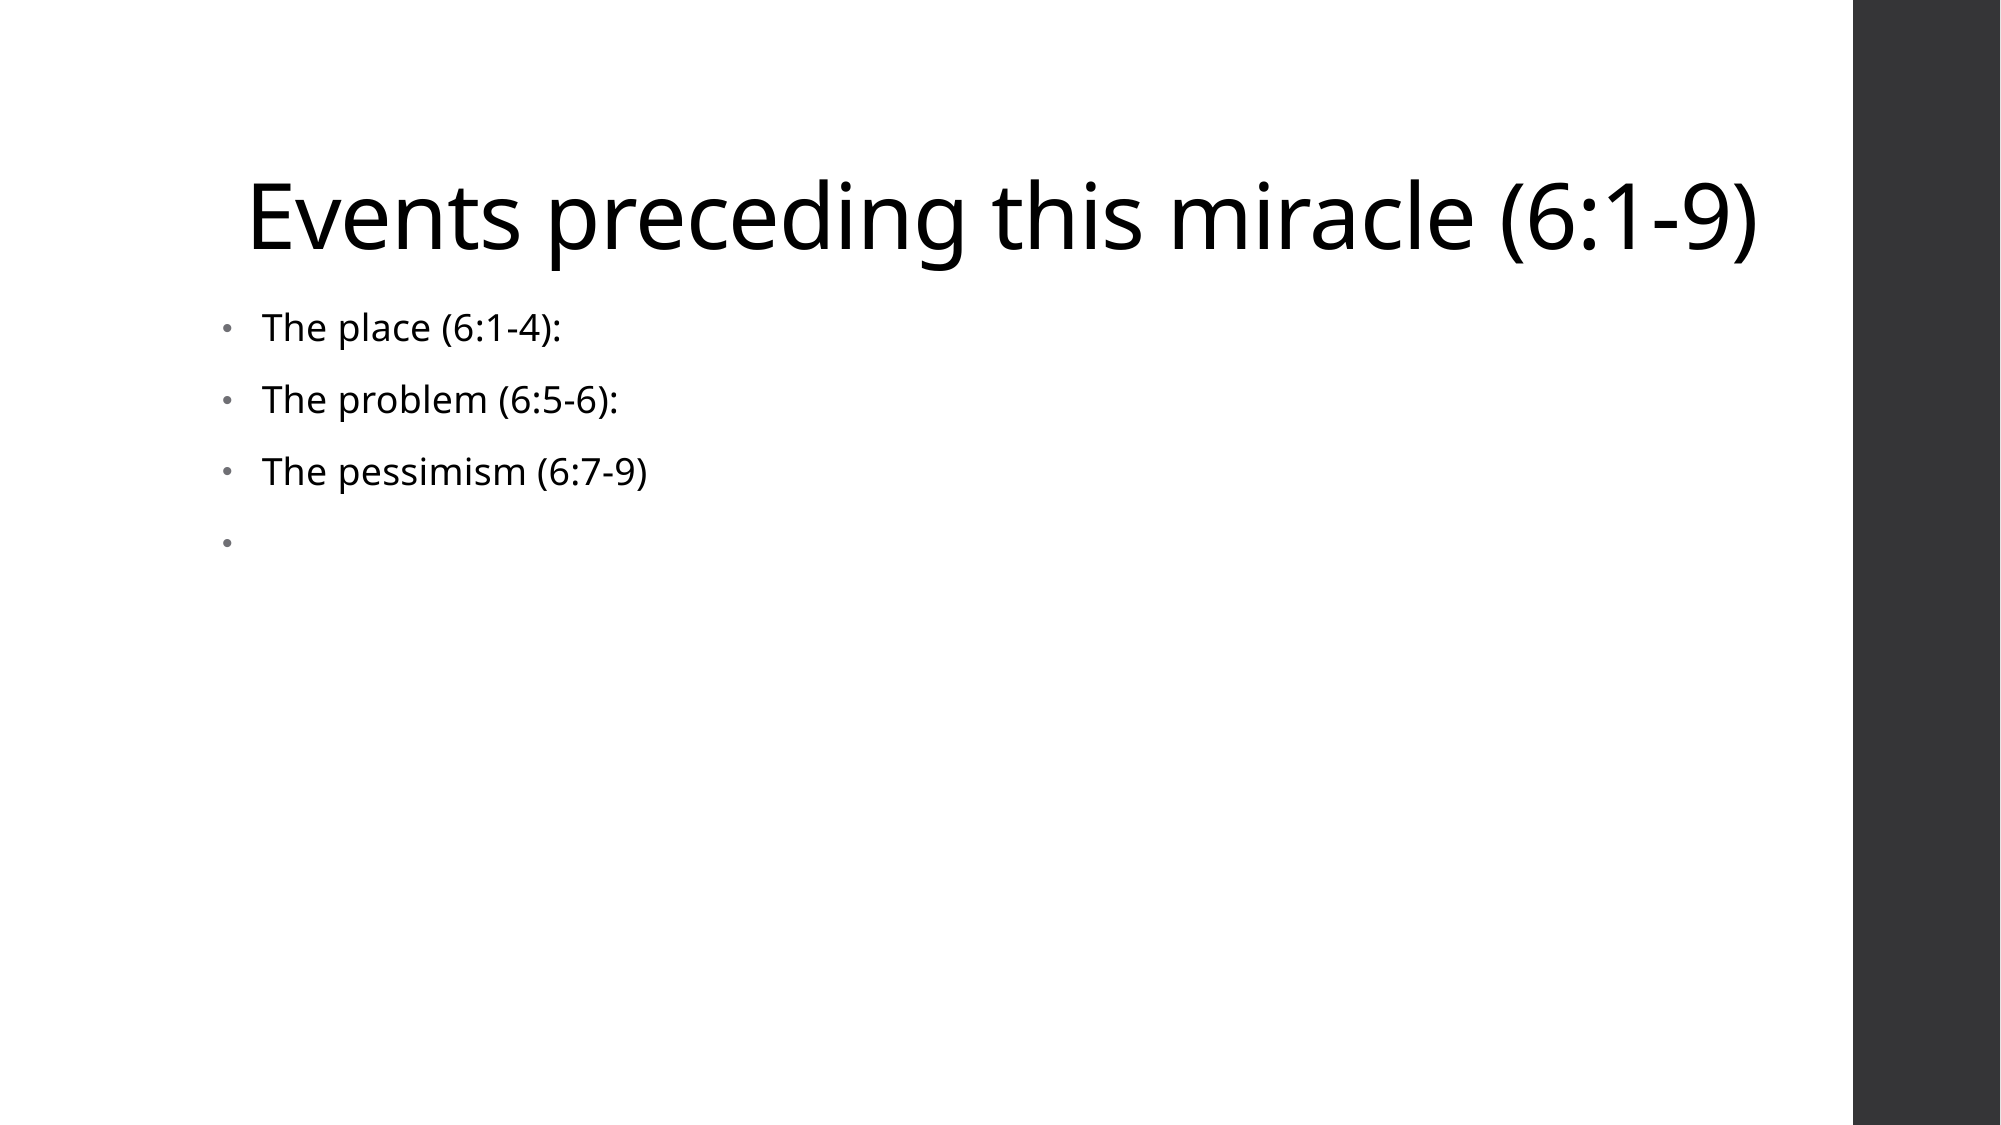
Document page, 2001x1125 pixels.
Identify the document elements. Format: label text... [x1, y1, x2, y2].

list The place (6:1-4): The problem (6:5-6): The pessimism (6:7-9) [206, 299, 1617, 1014]
title Events preceding this miracle (6:1-9) [206, 60, 1797, 278]
